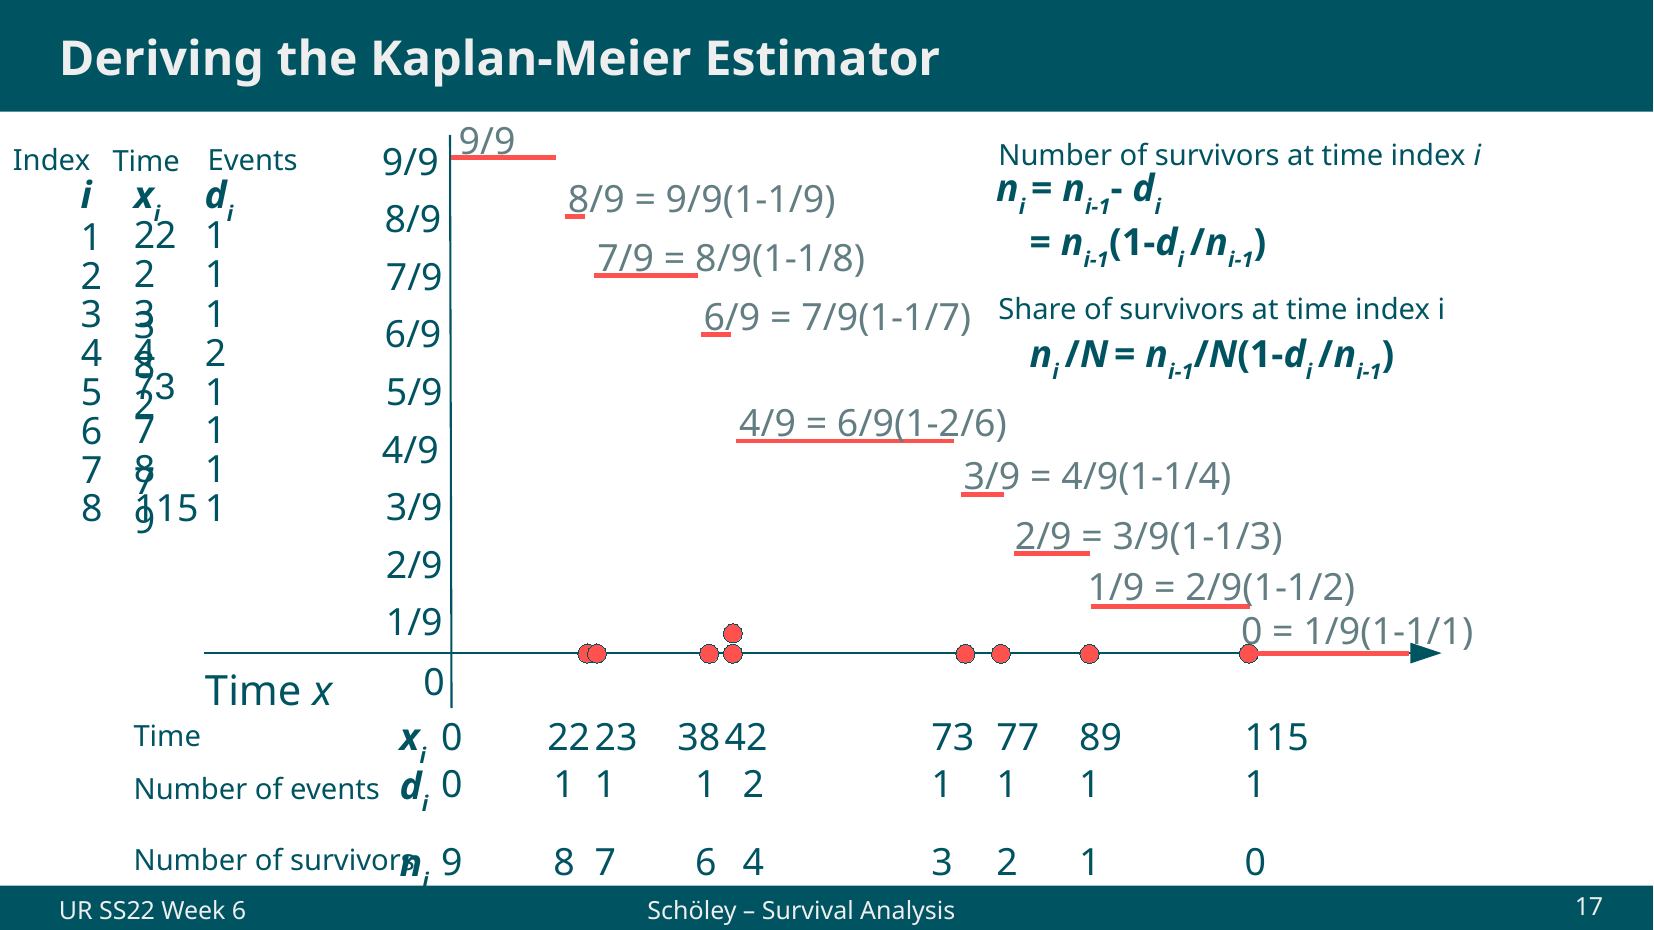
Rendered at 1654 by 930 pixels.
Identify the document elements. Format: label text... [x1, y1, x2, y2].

text_box 4/9 [367, 415, 460, 475]
text_box 73 [119, 378, 190, 395]
text_box 2 [190, 319, 262, 378]
text_box 1 [190, 378, 262, 395]
text_box Time x [190, 652, 408, 708]
text_box 0 [1229, 828, 1302, 888]
text_box [577, 643, 607, 664]
text_box 3 [65, 280, 117, 340]
text_box 1/9 = 2/9(1-1/2) [1072, 553, 1371, 612]
text_box 1/9 [371, 588, 460, 648]
text_box 77 [981, 703, 1054, 750]
text_box 2/9 = 3/9(1-1/3) [1000, 501, 1299, 561]
text_box [1079, 644, 1100, 664]
text_box 22 [119, 200, 189, 240]
text_box 5/9 [371, 358, 460, 415]
text_box 1 [579, 750, 652, 810]
text_box xi [118, 183, 173, 229]
text_box [991, 644, 1011, 664]
text_box 1 [190, 240, 262, 279]
text_box 1 [680, 750, 727, 810]
text_box 89 [1064, 703, 1137, 750]
text_box xi [384, 703, 426, 752]
text_box 1 [538, 750, 579, 810]
text_box Number of survivors at time index i [983, 127, 1417, 177]
text_box 1 [189, 200, 262, 260]
text_box 1 [190, 395, 262, 435]
text_box 6/9 [369, 300, 460, 360]
text_box Time [97, 132, 192, 183]
text_box 6/9 = 7/9(1-1/7) [688, 282, 988, 342]
text_box 7/9 [371, 245, 460, 300]
text_box ni /N = ni-1/N(1-di /ni-1) [1014, 319, 1392, 388]
text_box 1 [1229, 750, 1302, 810]
text_box [1239, 656, 1258, 664]
text_box Number of survivors [118, 831, 385, 882]
text_box 23 [579, 703, 652, 750]
text_box 8/9 [369, 187, 460, 245]
text_box 0 [426, 703, 498, 750]
text_box 0 [426, 750, 498, 810]
text_box 22 [532, 703, 579, 763]
text_box Time [118, 708, 384, 758]
text_box 42 [119, 319, 190, 378]
text_box 0 = 1/9(1-1/1) [1226, 597, 1488, 656]
text_box 8 [66, 474, 117, 534]
text_box 4 [727, 828, 800, 888]
text_box 8/9 = 9/9(1-1/9) [553, 164, 852, 224]
text_box 1 [1064, 750, 1137, 810]
text_box 3/9 [371, 473, 460, 530]
text_box 7 [66, 435, 117, 474]
text_box Time x [460, 652, 912, 767]
text_box i [65, 182, 106, 202]
text_box 1 [1064, 828, 1137, 888]
text_box 1 [190, 279, 262, 319]
text_box [699, 644, 719, 664]
text_box 5 [66, 358, 117, 396]
text_box 7/9 = 8/9(1-1/8) [582, 223, 881, 283]
text_box 3 [916, 828, 981, 888]
text_box 2/9 [371, 530, 460, 588]
text_box ni [384, 828, 441, 897]
text_box Index [0, 131, 192, 182]
text_box 3/9 = 4/9(1-1/4) [948, 442, 1247, 502]
text_box 8 [538, 828, 579, 888]
text_box 6 [66, 396, 117, 435]
text_box 38 [119, 279, 190, 319]
text_box [723, 623, 743, 643]
text_box Events [192, 131, 367, 182]
text_box 115 [1229, 703, 1323, 763]
text_box 89 [119, 435, 190, 474]
text_box 73 [916, 703, 981, 750]
text_box ni = ni-1- di [981, 154, 1169, 222]
text_box 7 [579, 828, 652, 888]
text_box [723, 644, 743, 664]
text_box Share of survivors at time index i [983, 280, 1392, 331]
text_box [955, 644, 976, 664]
text_box 2 [65, 241, 117, 280]
text_box 6 [680, 828, 727, 888]
text_box di [189, 161, 246, 200]
text_box 2 [981, 828, 1054, 888]
text_box Number of events [118, 761, 384, 811]
text_box 23 [119, 240, 190, 279]
text_box 115 [119, 474, 190, 534]
text_box 38 [662, 703, 709, 763]
title Deriving the Kaplan-Meier Estimator [58, 0, 1594, 117]
text_box 0 [408, 647, 460, 703]
text_box 1 [916, 750, 981, 810]
text_box 4/9 = 6/9(1-2/6) [724, 389, 1023, 448]
text_box 9/9 [367, 127, 460, 187]
text_box 77 [119, 395, 190, 435]
text_box 4 [66, 319, 117, 358]
text_box 1 [981, 750, 1054, 810]
text_box 42 [709, 703, 782, 750]
text_box 2 [727, 750, 800, 810]
text_box 1 [190, 435, 262, 474]
text_box = ni-1(1-di /ni-1) [1014, 207, 1276, 275]
text_box 1 [65, 202, 117, 241]
text_box 1 [190, 474, 283, 534]
text_box 9 [426, 828, 498, 888]
text_box di [384, 752, 441, 820]
text_box 9/9 [443, 106, 532, 166]
